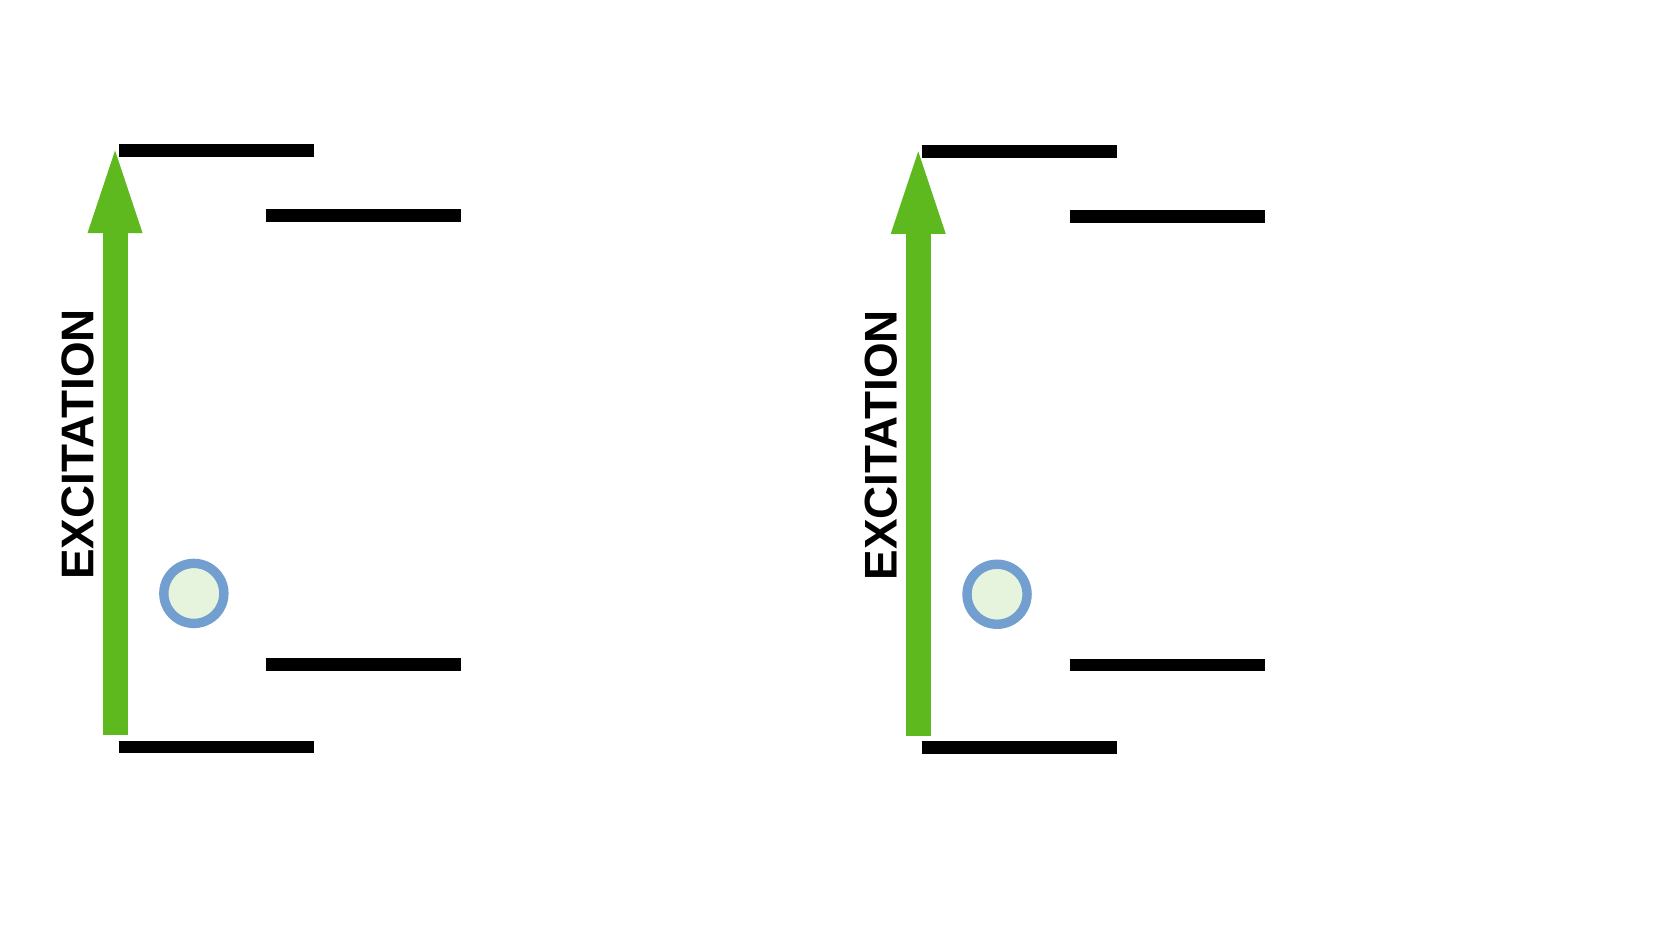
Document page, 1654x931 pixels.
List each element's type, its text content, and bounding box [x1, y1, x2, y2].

text_box EXCITATION [847, 190, 914, 701]
text_box [163, 563, 224, 624]
text_box EXCITATION [44, 189, 111, 700]
text_box [967, 564, 1028, 625]
